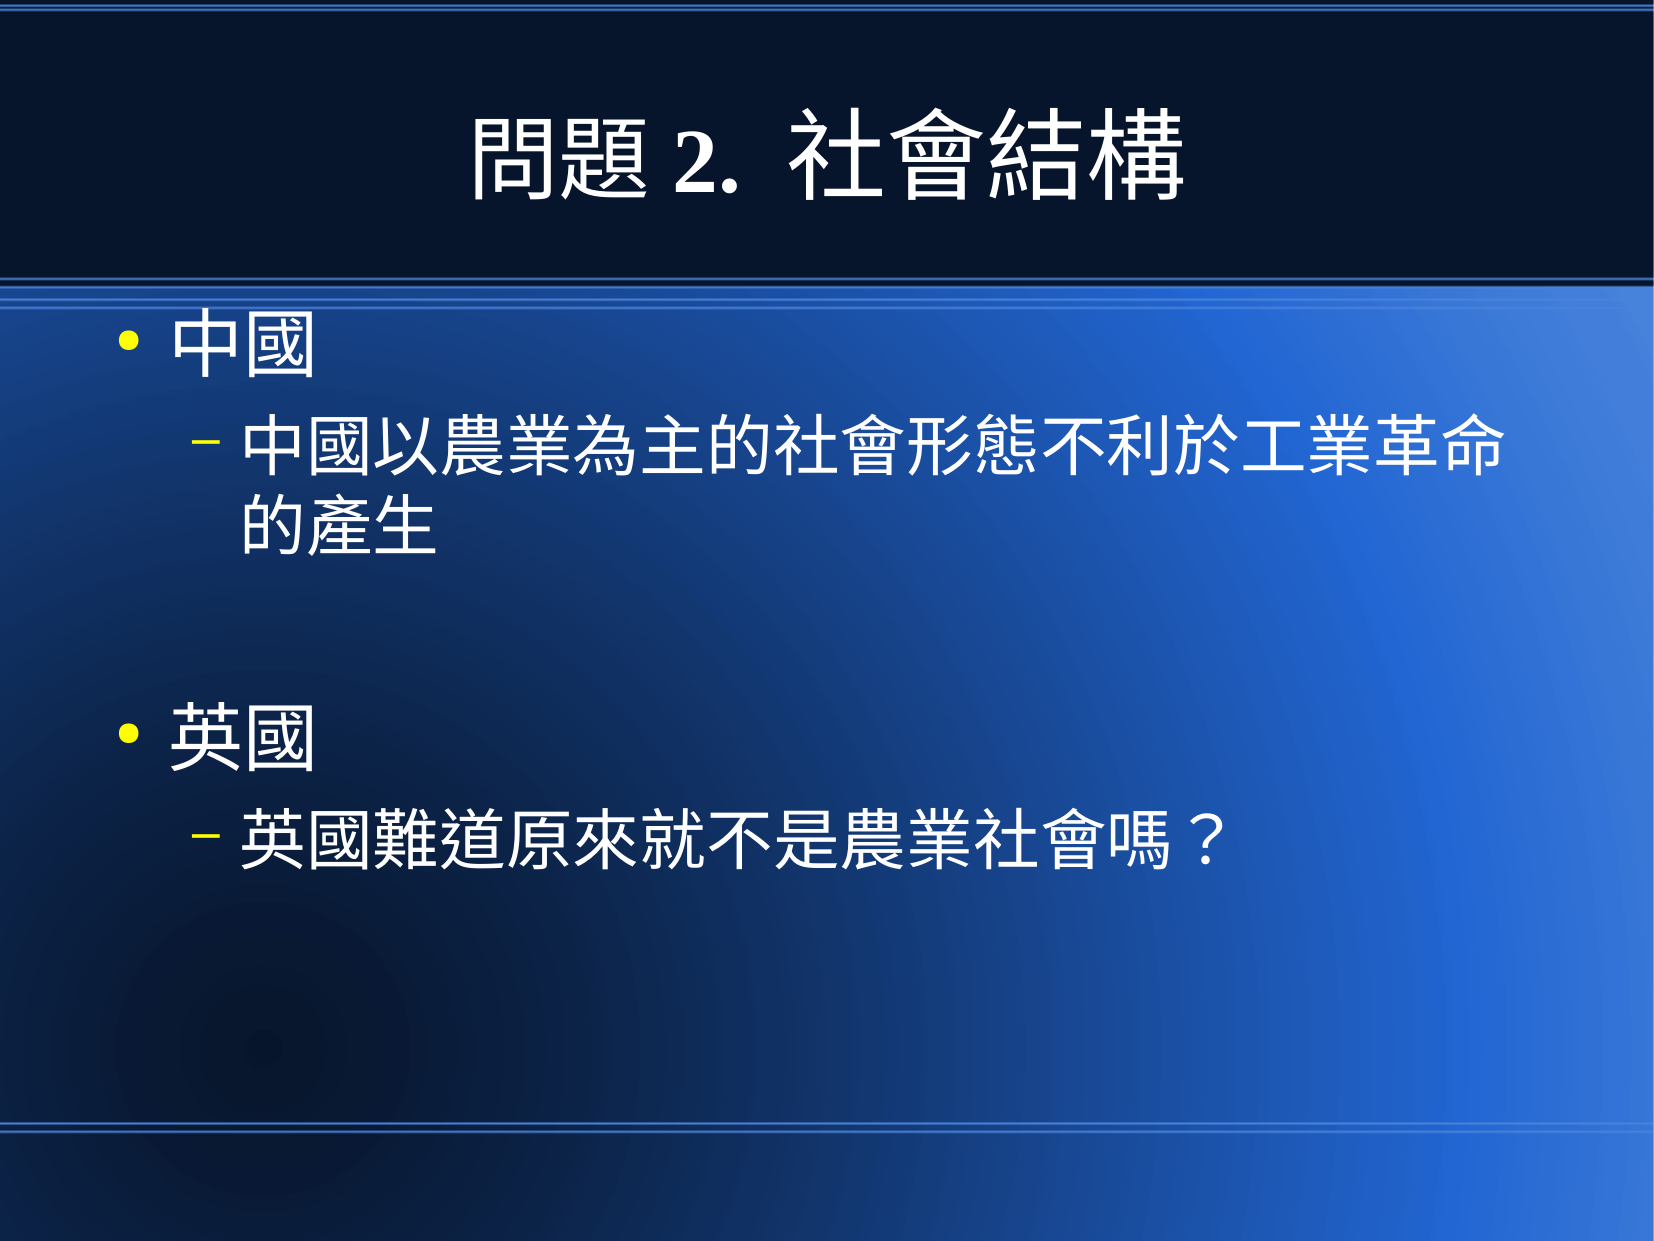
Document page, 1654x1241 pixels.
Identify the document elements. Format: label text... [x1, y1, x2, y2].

picture [0, 0, 1654, 1241]
list 中國 中國以農業為主的社會形態不利於工業革命的產生 英國 英國難道原來就不是農業社會嗎？ [82, 289, 1571, 1108]
title 問題2. 社會結構 [82, 49, 1571, 257]
